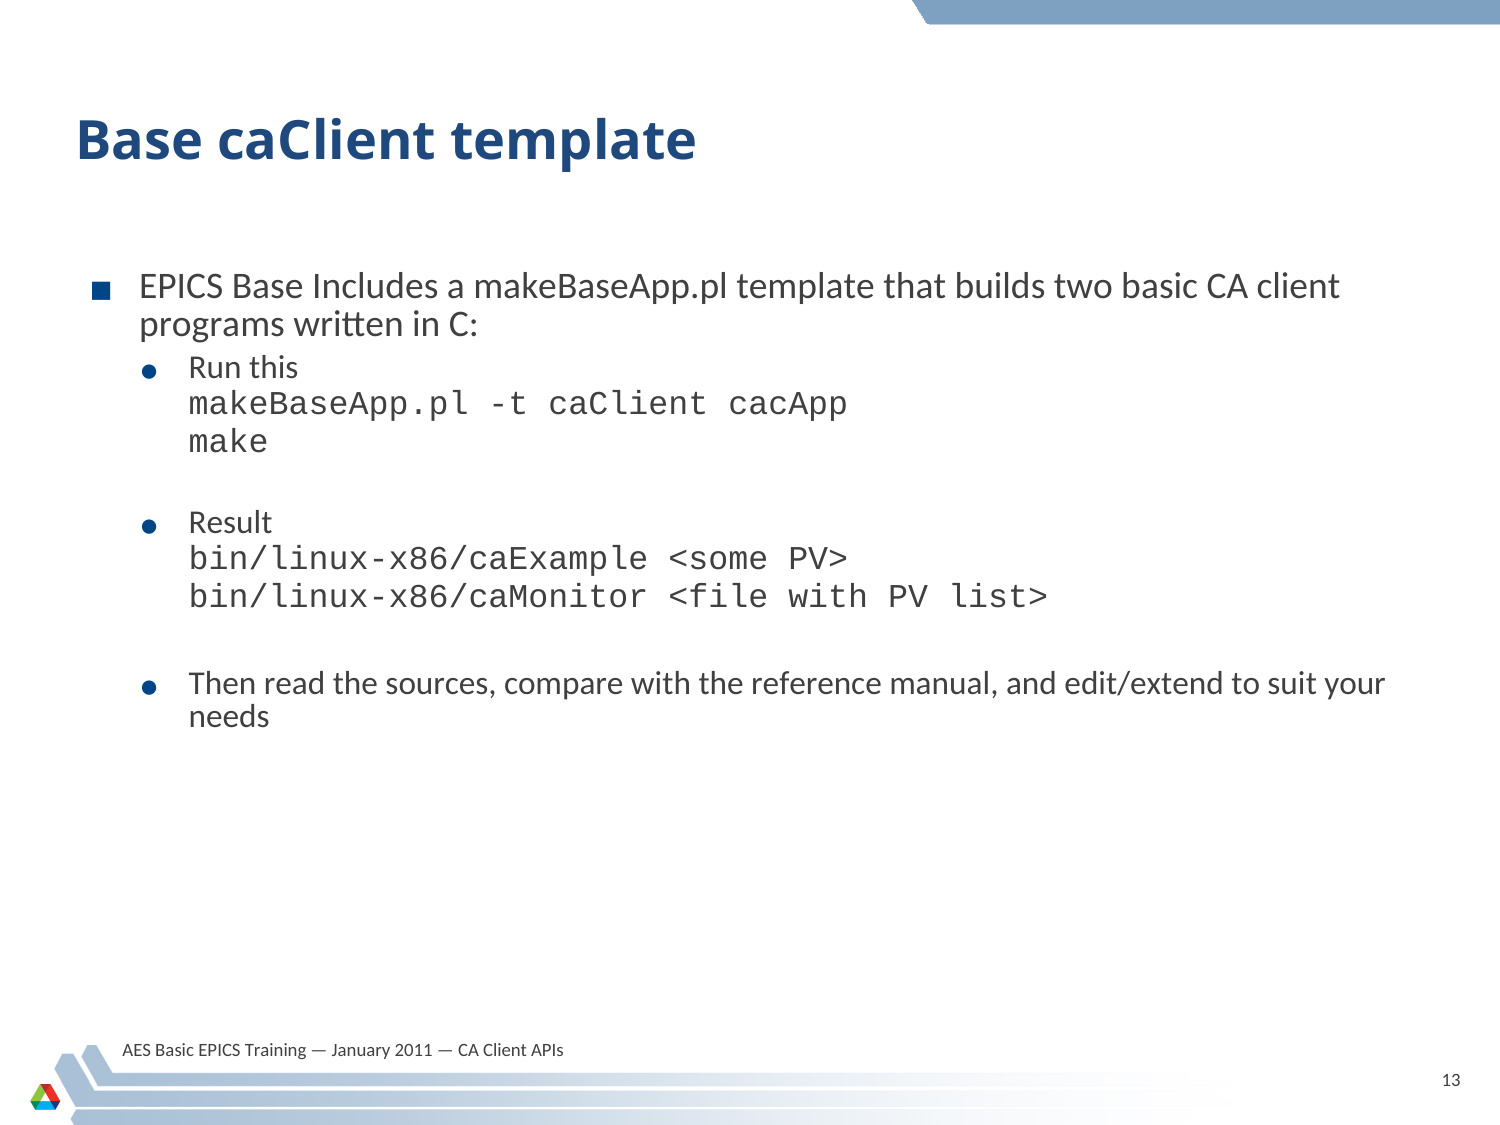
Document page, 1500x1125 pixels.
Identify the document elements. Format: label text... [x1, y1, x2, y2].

picture [0, 1037, 1500, 1125]
title Base caClient template [75, 107, 1426, 171]
picture [0, 0, 1500, 26]
list EPICS Base Includes a makeBaseApp.pl template that builds two basic CA client programs written in C: Run this makeBaseApp.pl -t caClient cacApp make Result bin/linux-x86/caExample <some PV> bin/linux-x86/caMonitor <file with PV list> Then read the sources, compare with the reference manual, and edit/extend to suit your needs [75, 262, 1426, 1021]
